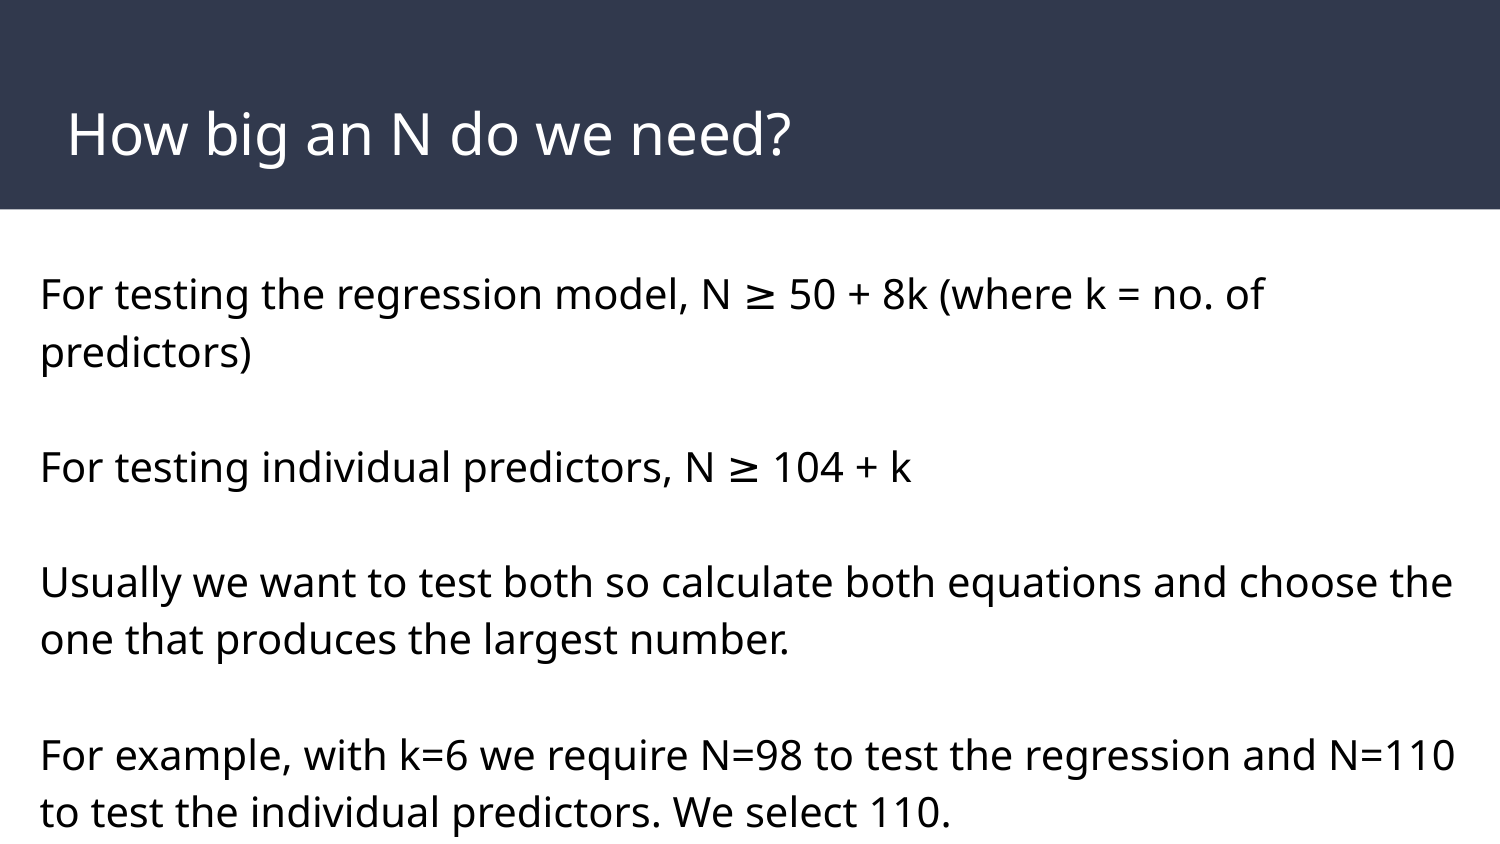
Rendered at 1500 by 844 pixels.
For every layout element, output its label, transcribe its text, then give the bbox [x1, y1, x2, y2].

title How big an N do we need? [51, 82, 1449, 185]
text_box For testing the regression model, N ≥ 50 + 8k (where k = no. of predictors) For testing individual predictors, N ≥ 104 + k Usually we want to test both so calculate both equations and choose the one that produces the largest number. For example, with k=6 we require N=98 to test the regression and N=110 to test the individual predictors. We select 110. [24, 245, 1475, 821]
